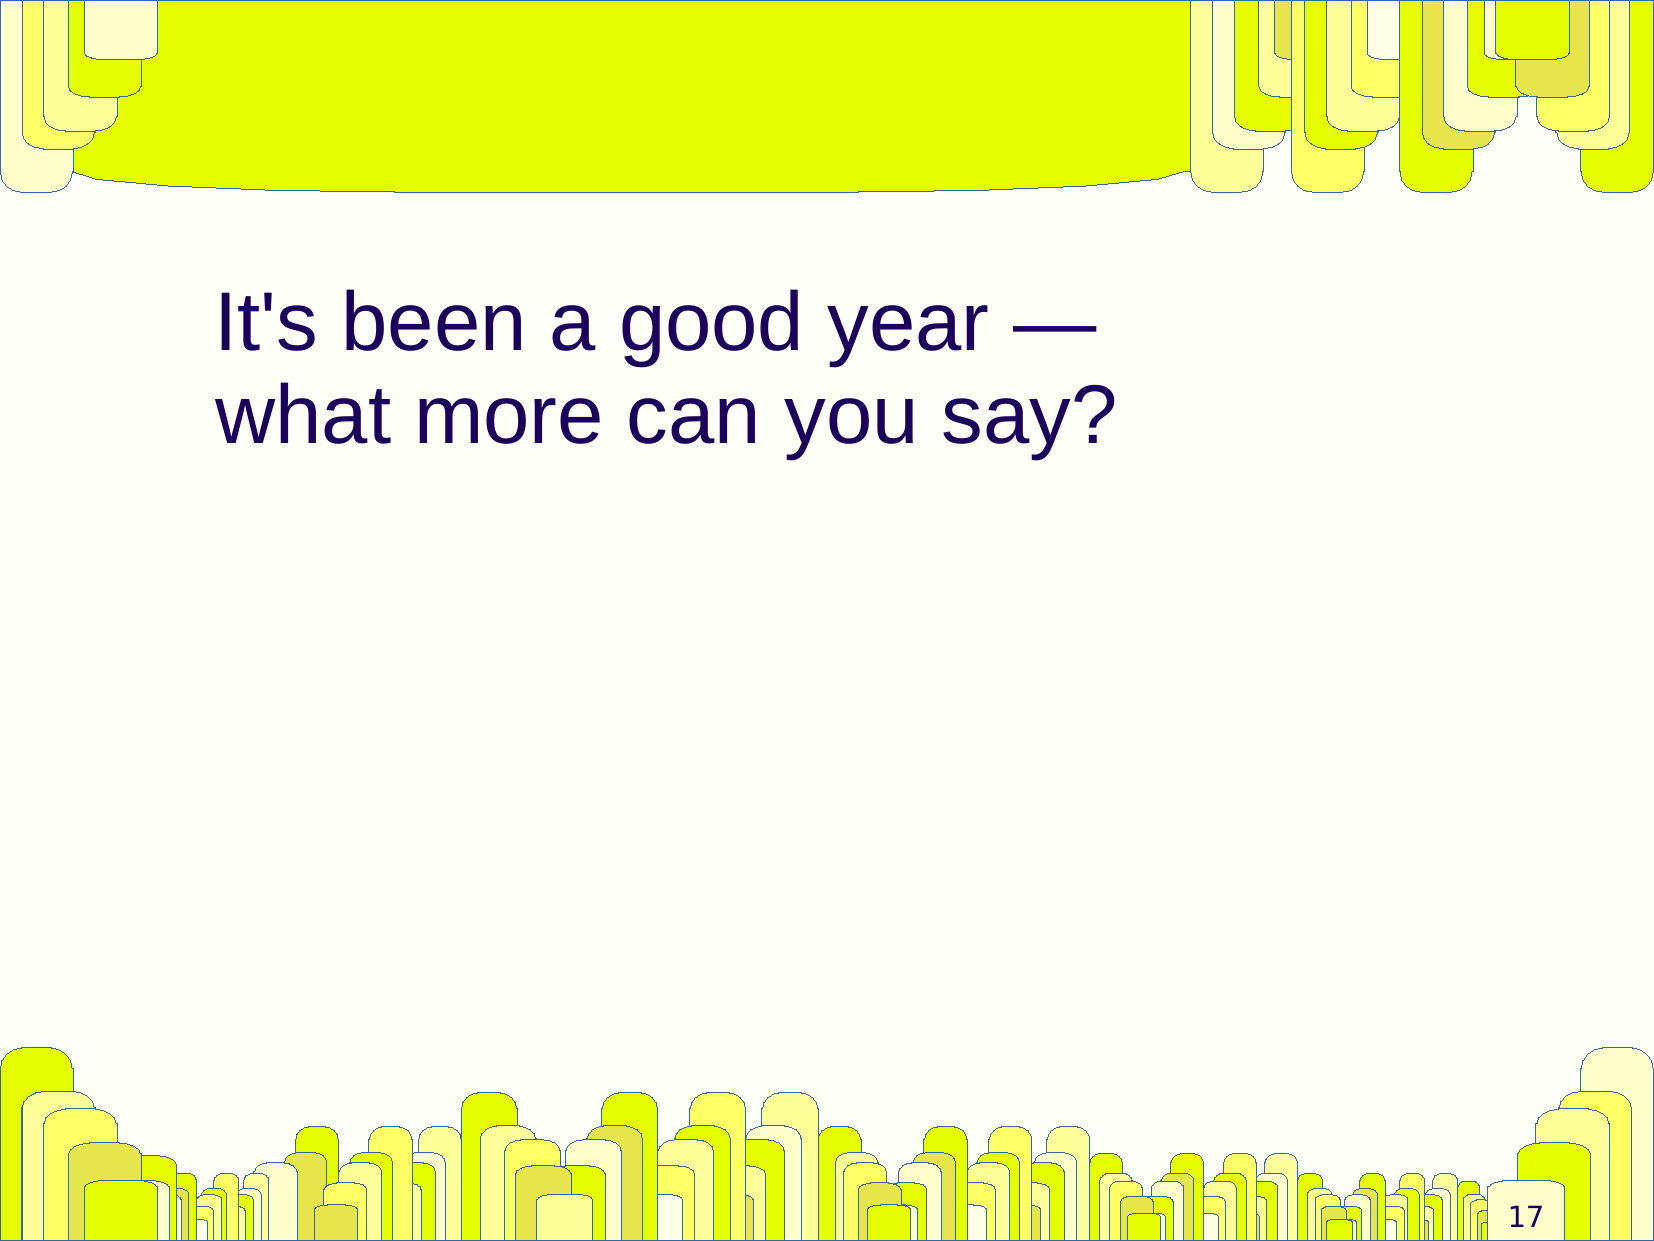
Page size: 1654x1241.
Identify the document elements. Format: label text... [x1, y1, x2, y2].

subtitle It's been a good year ― what more can you say? [176, 22, 1158, 983]
